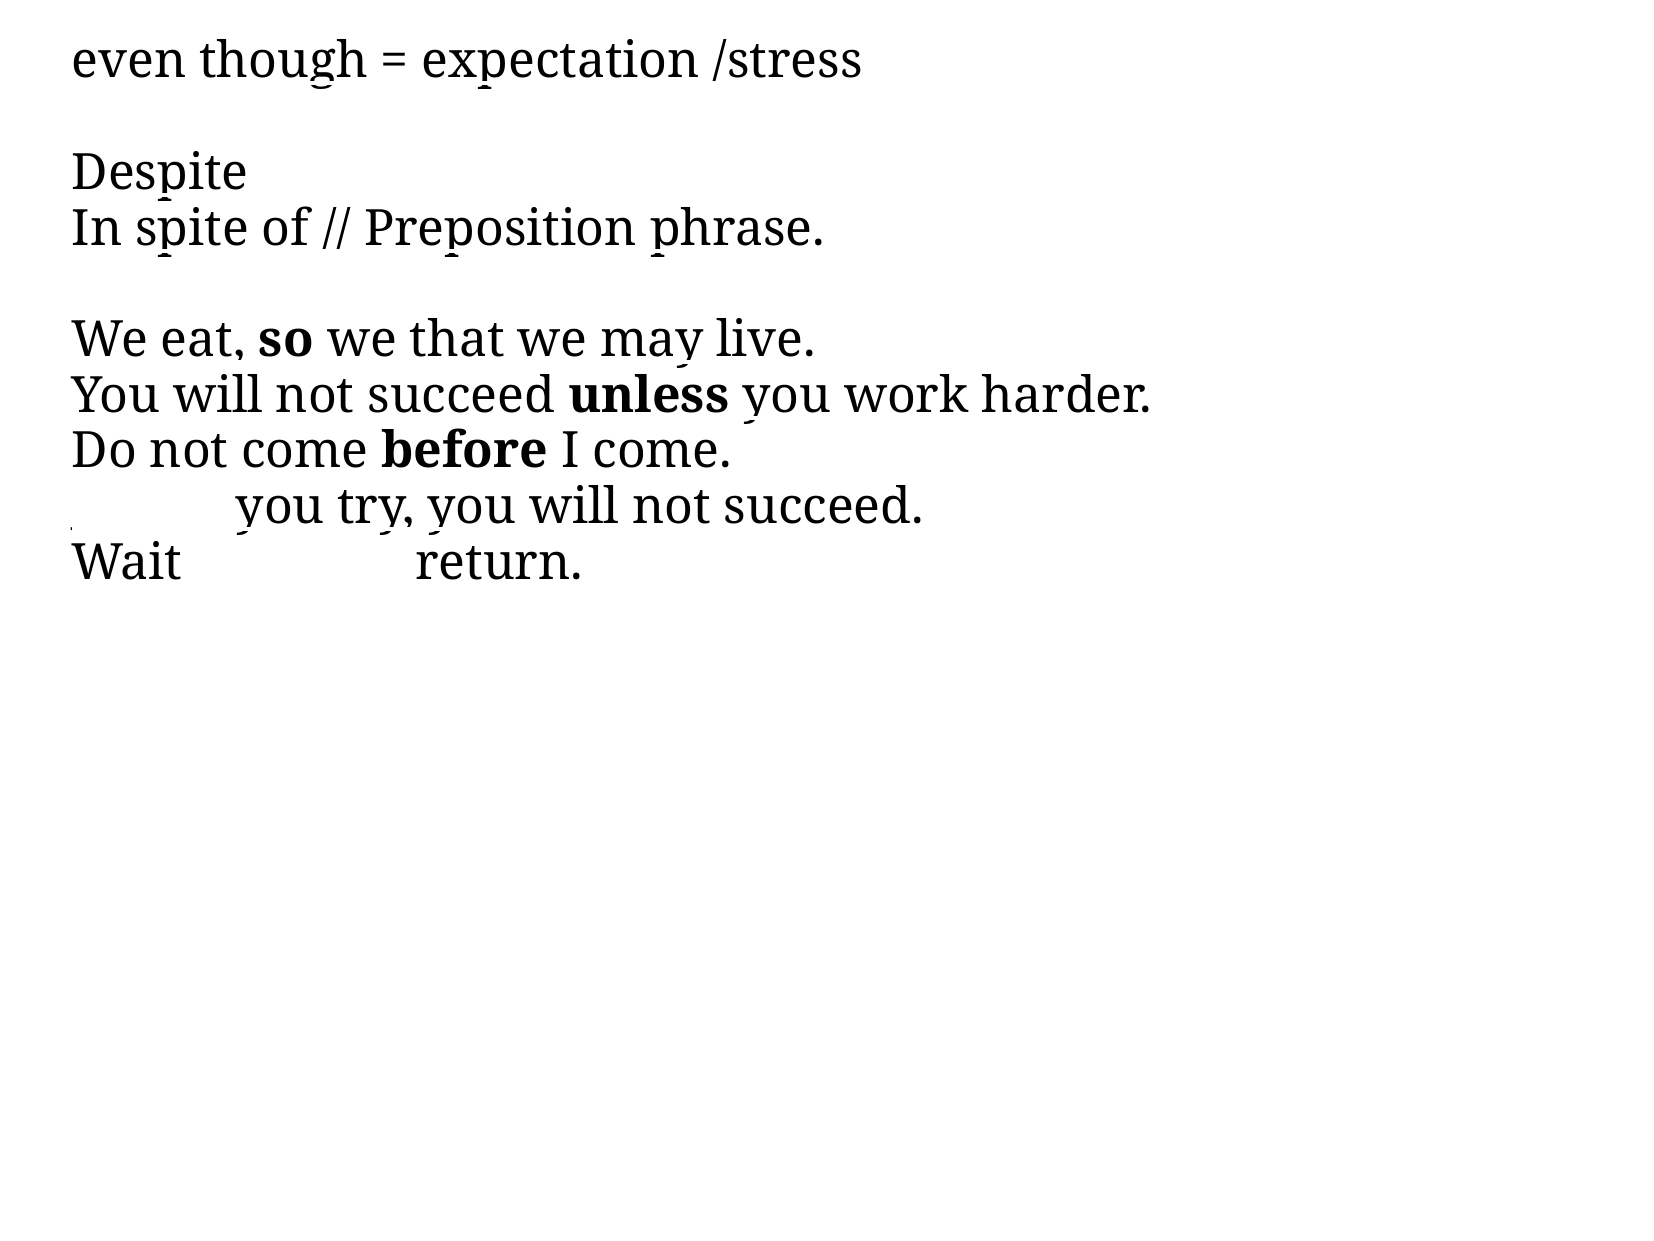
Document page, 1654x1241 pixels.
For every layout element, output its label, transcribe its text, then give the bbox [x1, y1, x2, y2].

text_box even though = expectation /stress Despite In spite of // Preposition phrase. We eat, so we that we may live. You will not succeed unless you work harder. Do not come before I come. ______ you try, you will not succeed. Wait _________ return. [71, 31, 1560, 1140]
